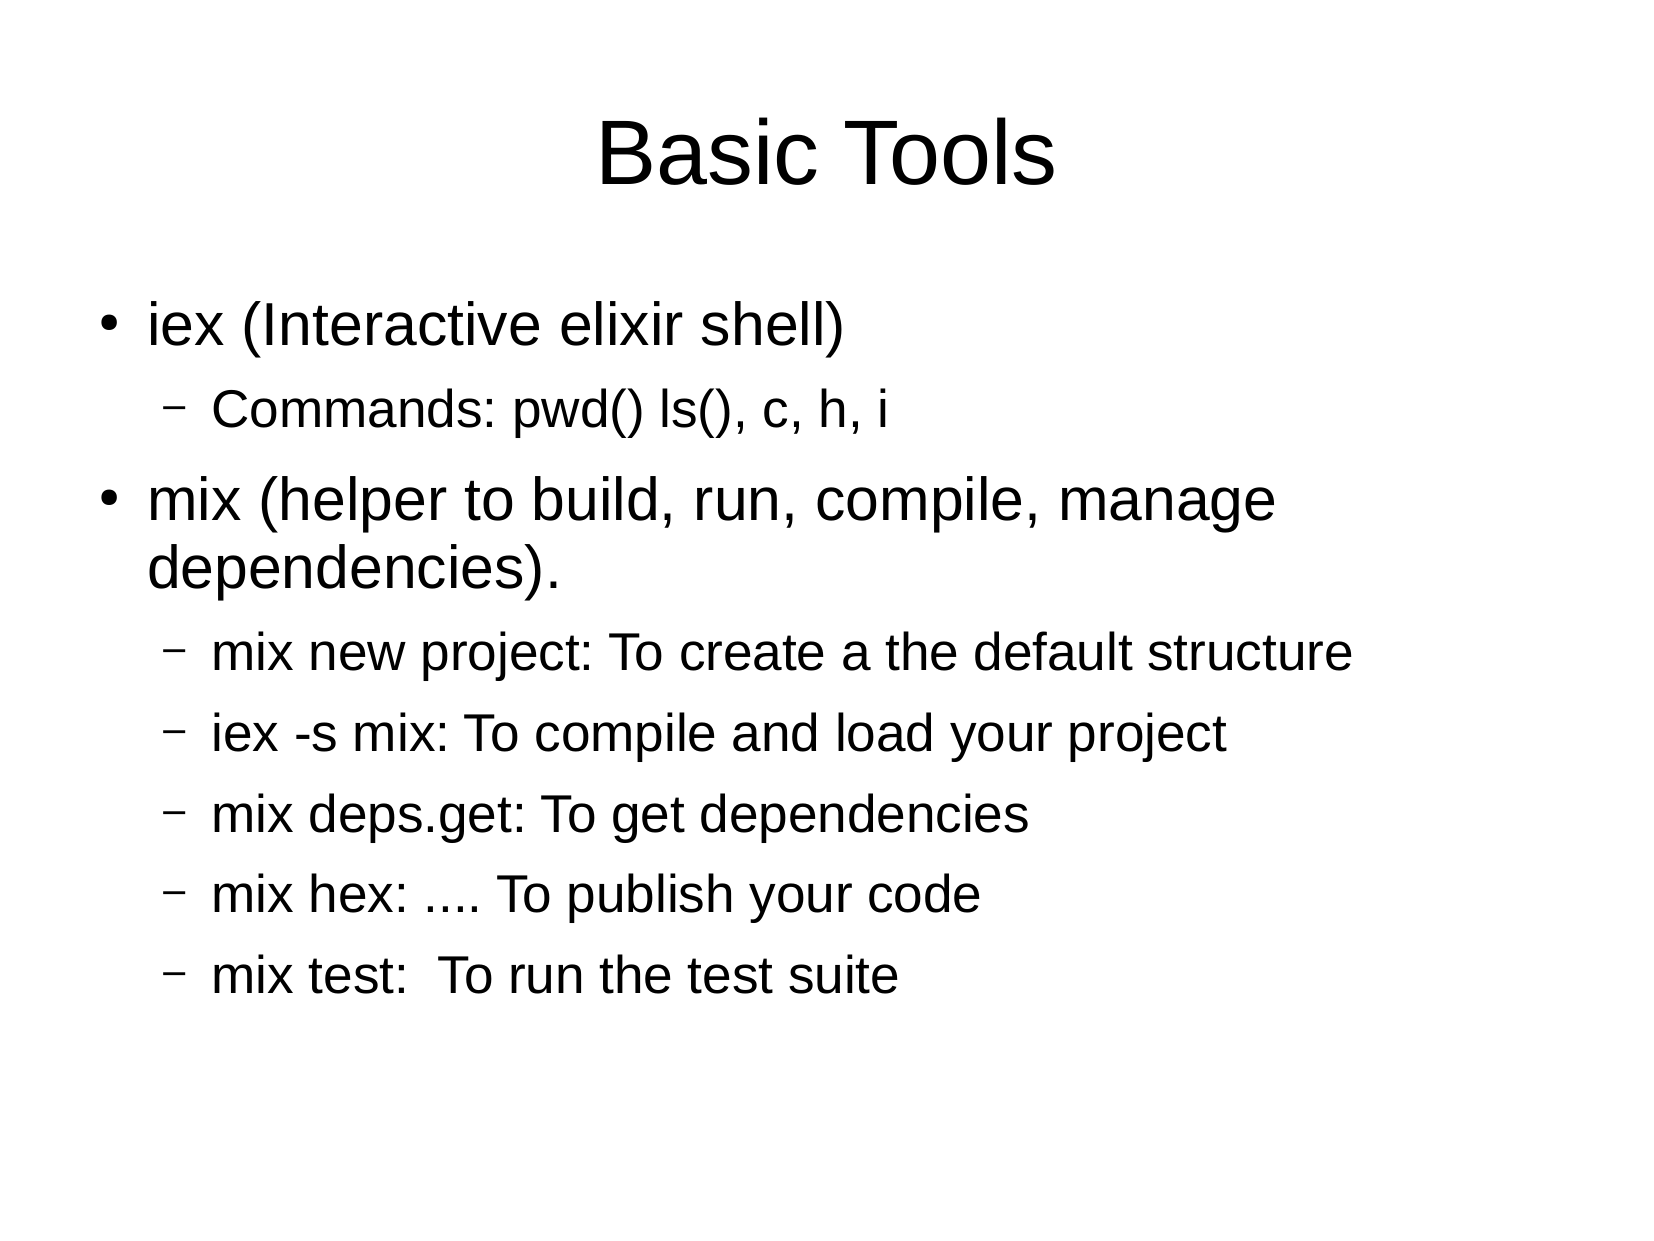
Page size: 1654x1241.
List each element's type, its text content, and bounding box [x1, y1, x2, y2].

list iex (Interactive elixir shell) Commands: pwd() ls(), c, h, i mix (helper to build, run, compile, manage dependencies). mix new project: To create a the default structure iex -s mix: To compile and load your project mix deps.get: To get dependencies mix hex: .... To publish your code mix test: To run the test suite [82, 290, 1571, 1010]
title Basic Tools [82, 49, 1571, 257]
